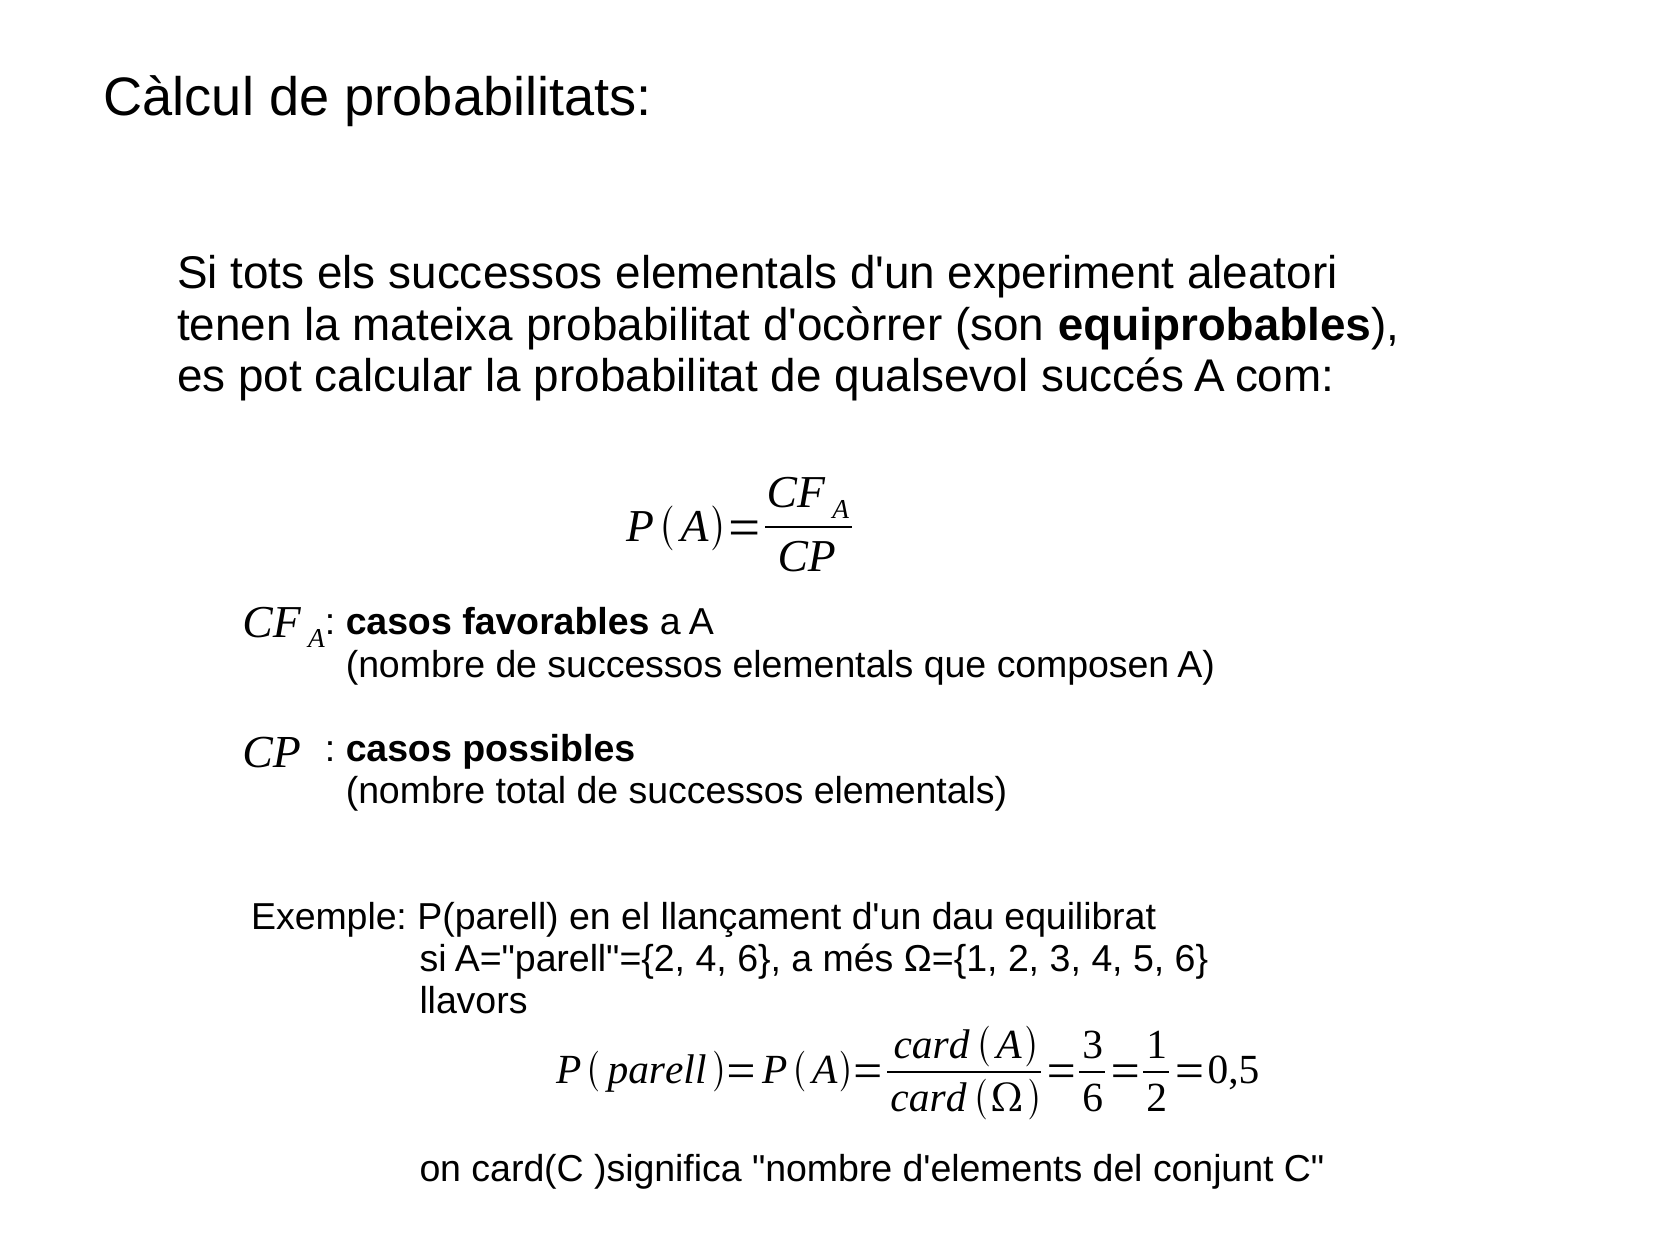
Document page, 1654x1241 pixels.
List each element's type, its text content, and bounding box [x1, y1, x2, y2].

chart [546, 1020, 1265, 1122]
text_box Càlcul de probabilitats: Si tots els successos elementals d'un experiment aleatori tenen la mateixa probabilitat d'ocòrrer (son equiprobables), es pot calcular la probabilitat de qualsevol succés A com: : casos favorables a A (nombre de successos elementals que composen A) : casos possibles (nombre total de successos elementals) Exemple: P(parell) en el llançament d'un dau equilibrat si A="parell"={2, 4, 6}, a més Ω={1, 2, 3, 4, 5, 6} llavors on card(C )significa "nombre d'elements del conjunt C" [88, 59, 1625, 1201]
chart [616, 466, 861, 582]
chart [236, 726, 307, 778]
chart [236, 596, 331, 655]
